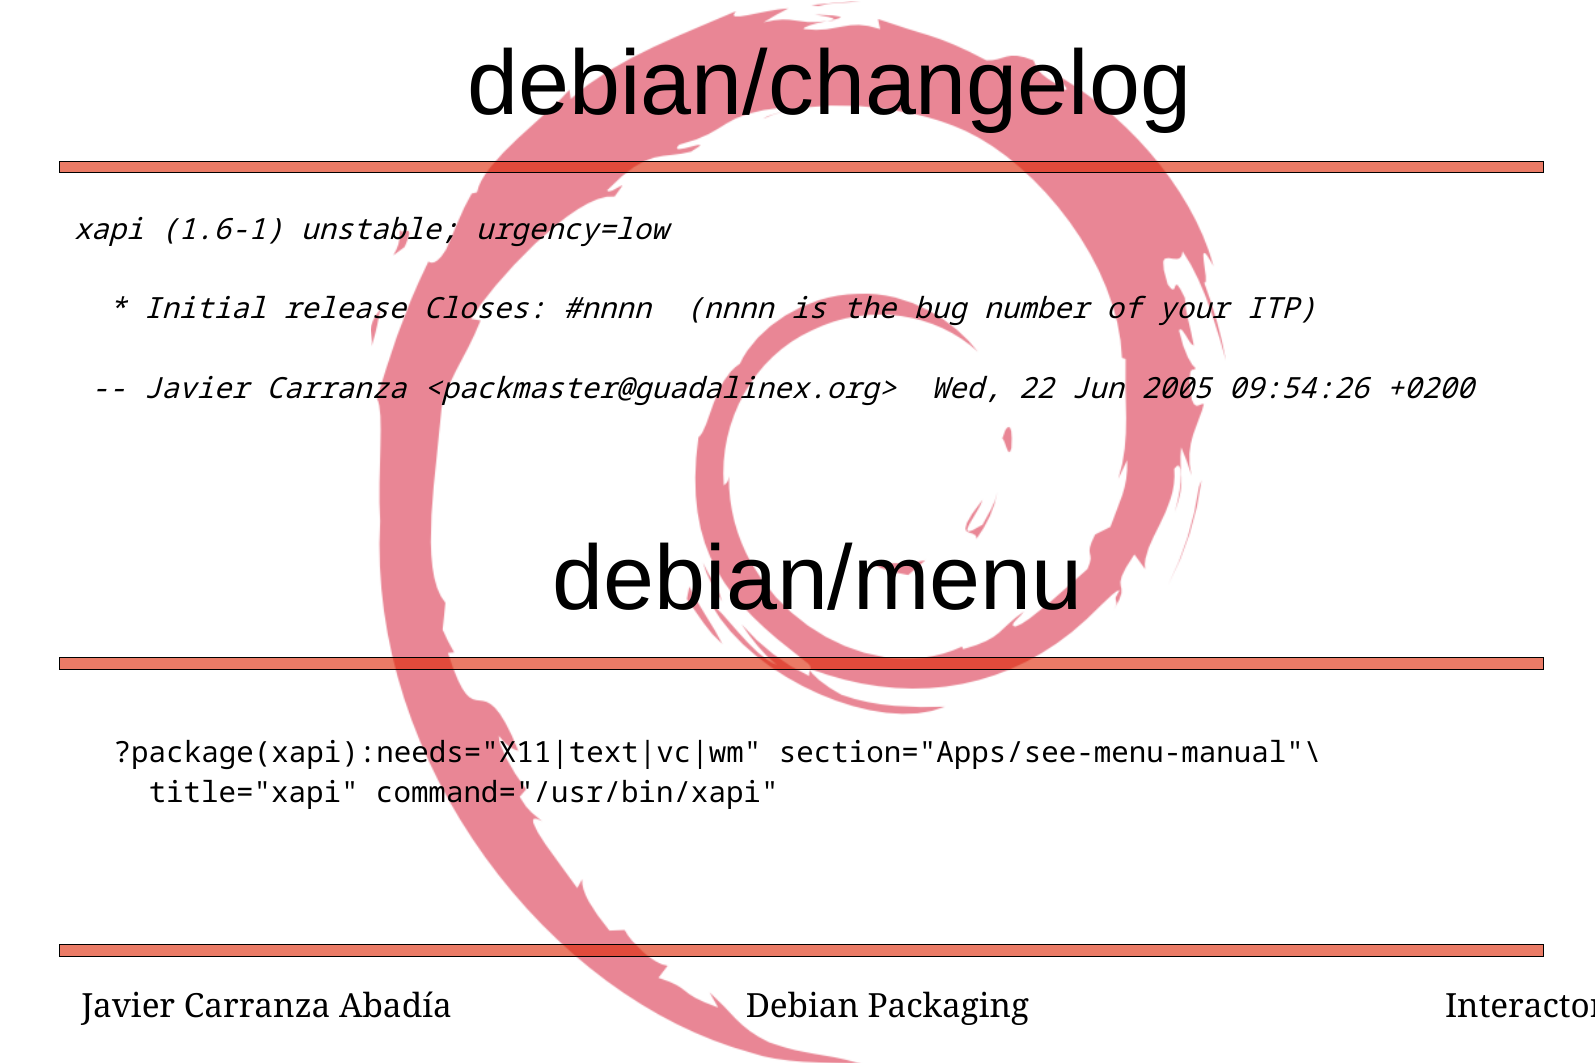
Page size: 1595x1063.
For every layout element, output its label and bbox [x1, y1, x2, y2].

picture [371, 957, 1226, 1063]
picture [371, 670, 1226, 944]
picture [371, 173, 1226, 657]
picture [371, 1001, 377, 1015]
text_box [59, 657, 1544, 670]
text_box [59, 161, 1544, 173]
picture [371, 1, 1226, 161]
text_box [59, 944, 1544, 957]
